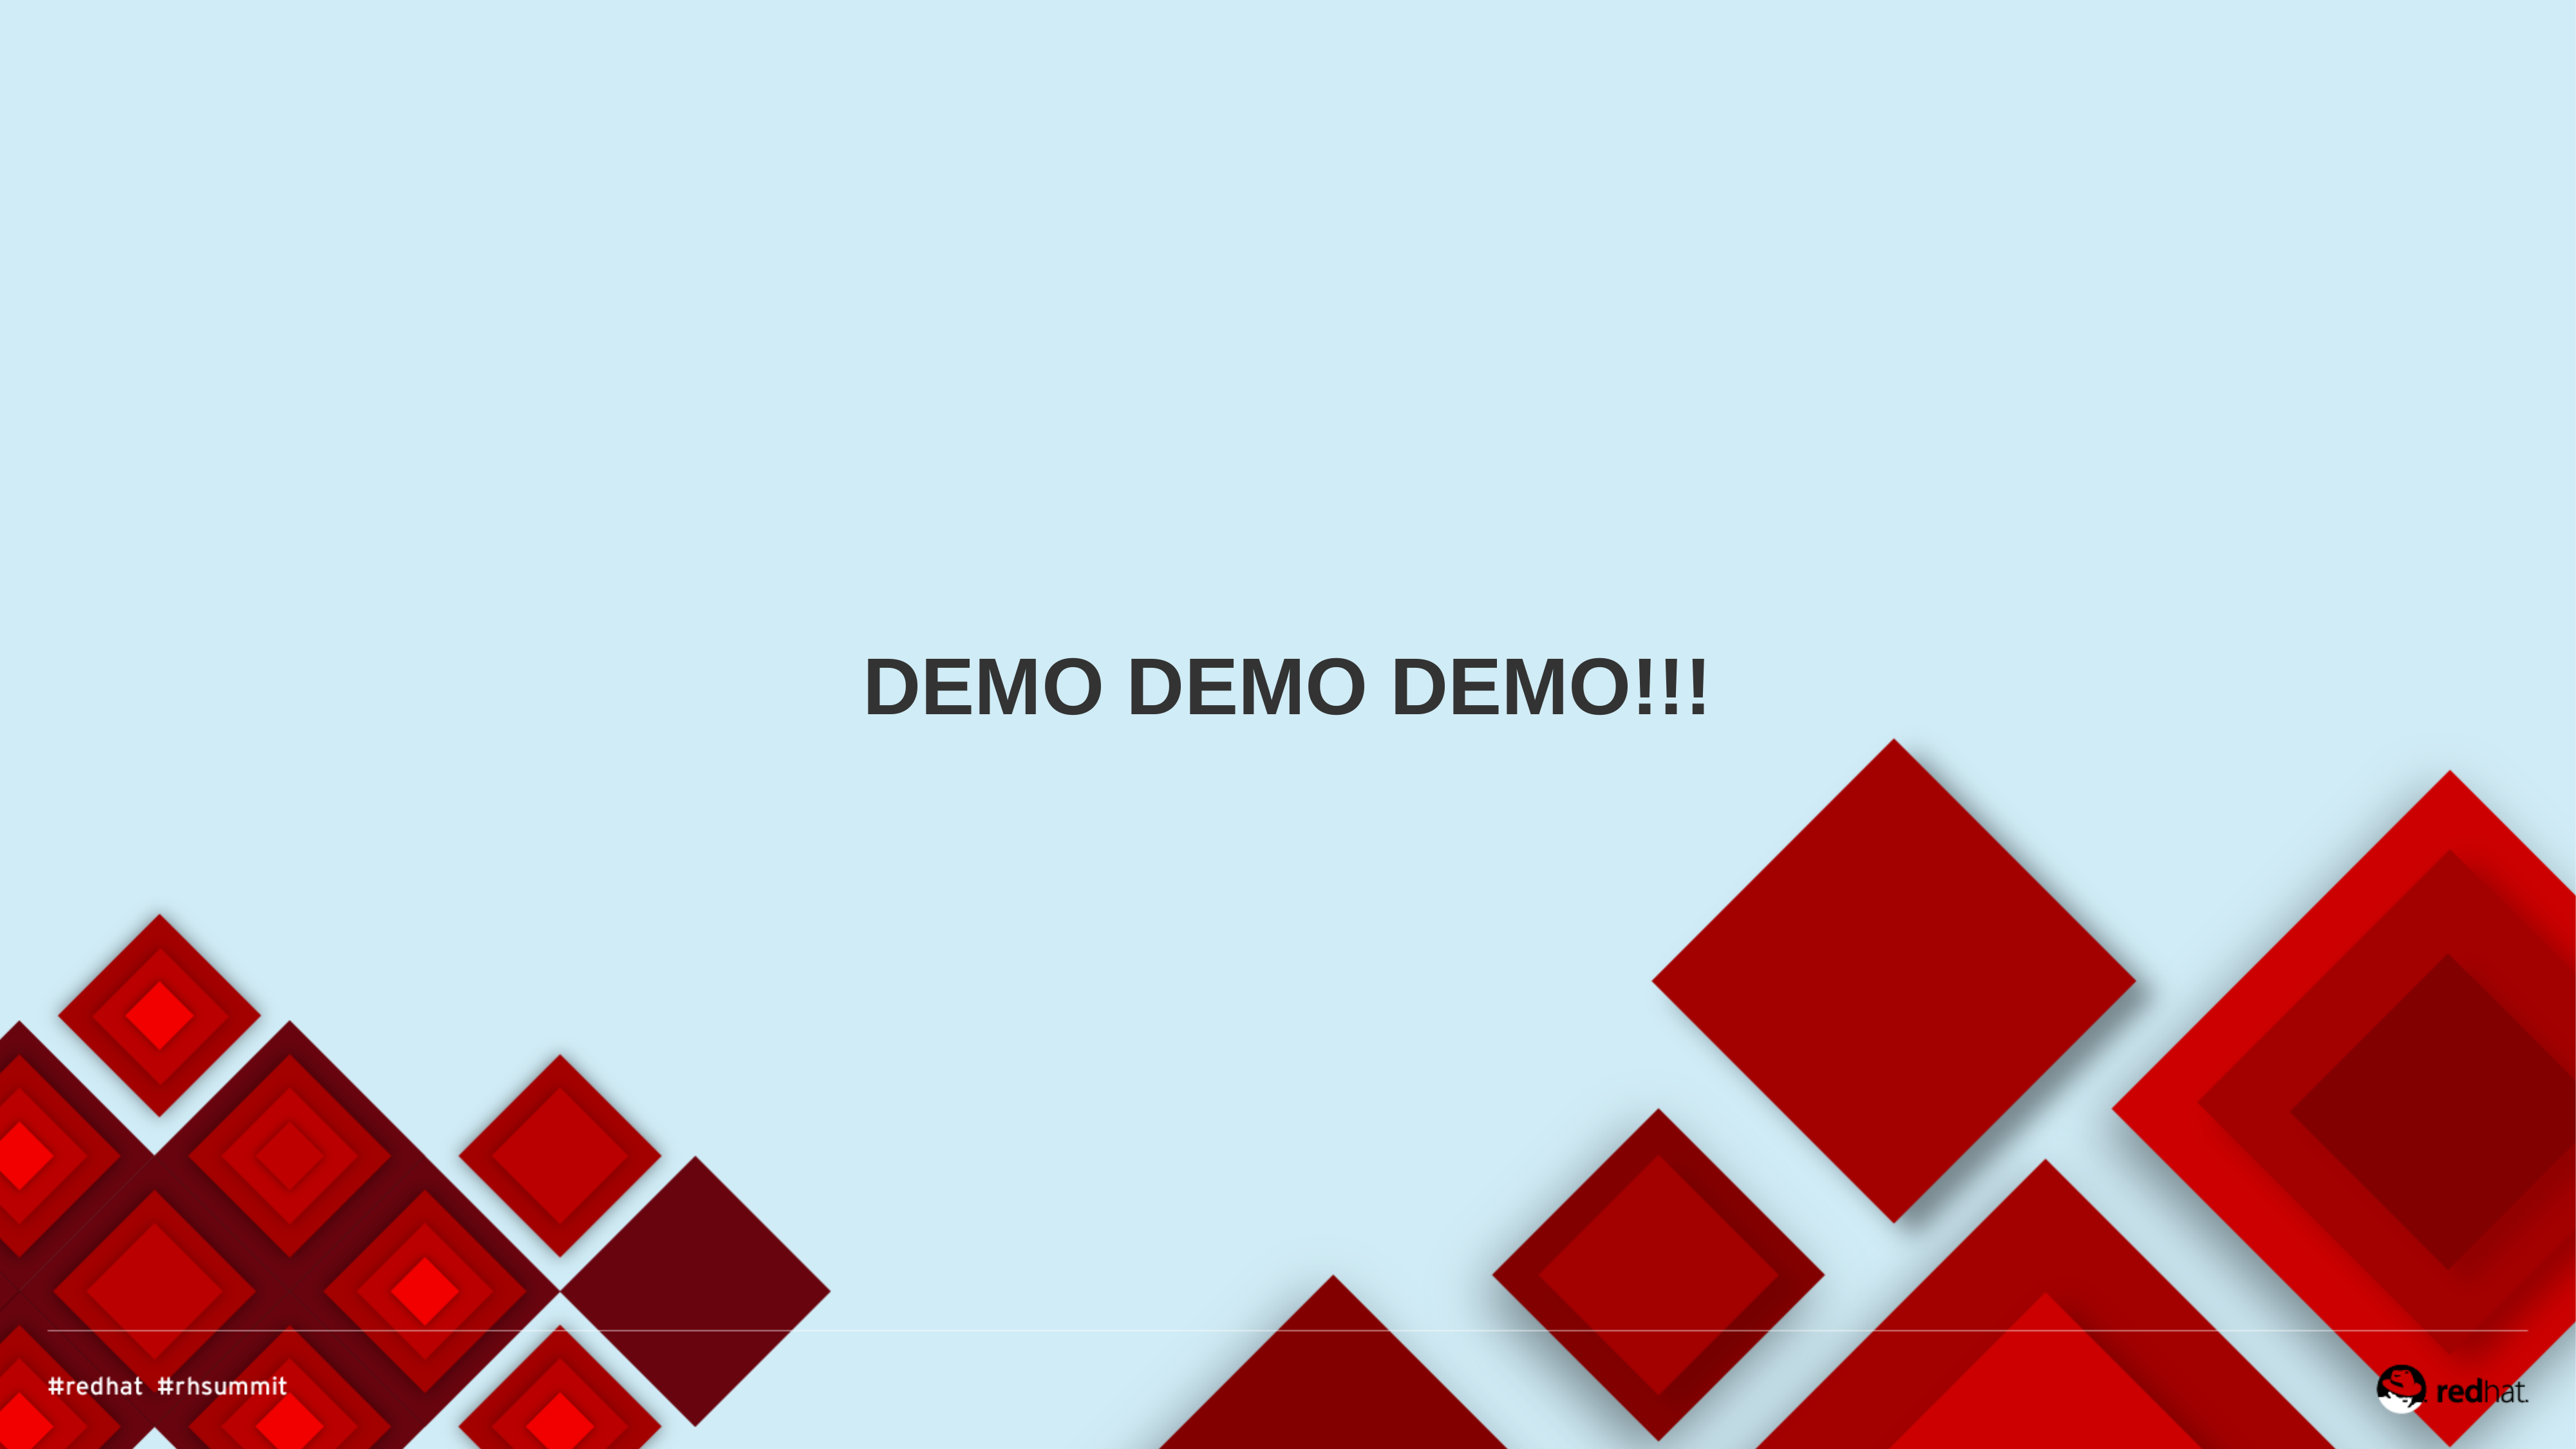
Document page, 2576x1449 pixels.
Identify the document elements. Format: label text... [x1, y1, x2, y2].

text_box DEMO DEMO DEMO!!! [235, 636, 2341, 737]
picture [0, 0, 2576, 1449]
